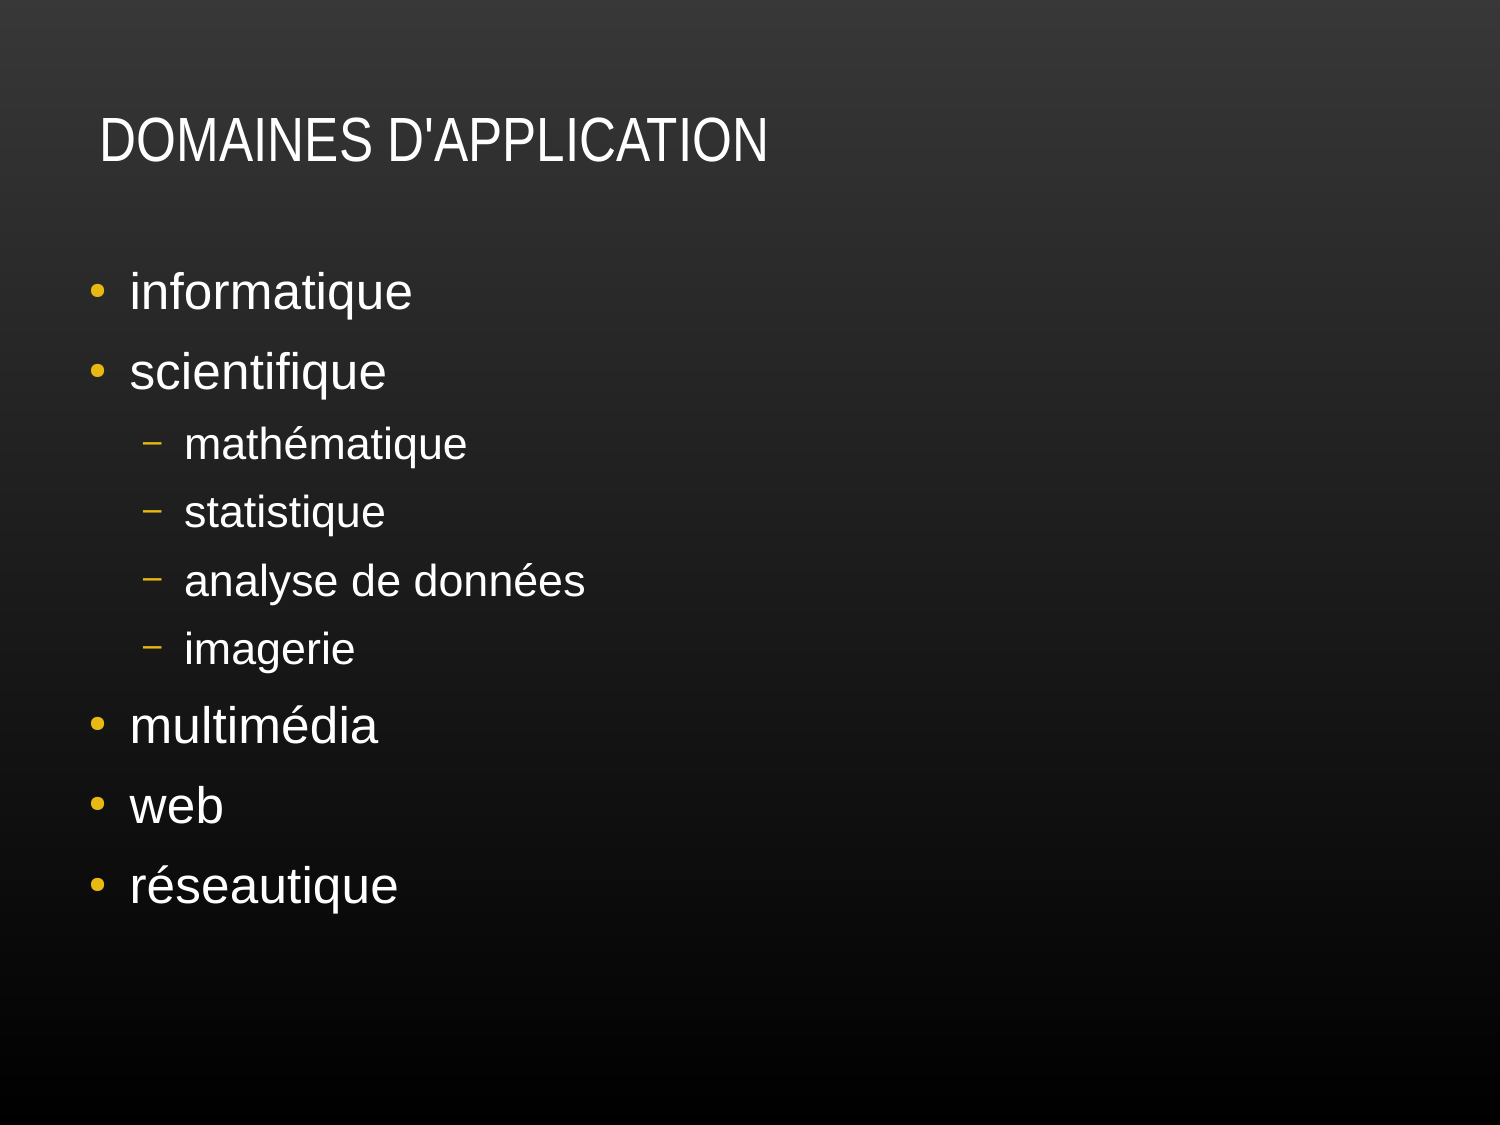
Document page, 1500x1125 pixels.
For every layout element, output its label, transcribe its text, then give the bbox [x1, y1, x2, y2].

title Domaines d'application [99, 45, 1400, 233]
list informatique scientifique mathématique statistique analyse de données imagerie multimédia web réseautique [75, 263, 1425, 916]
